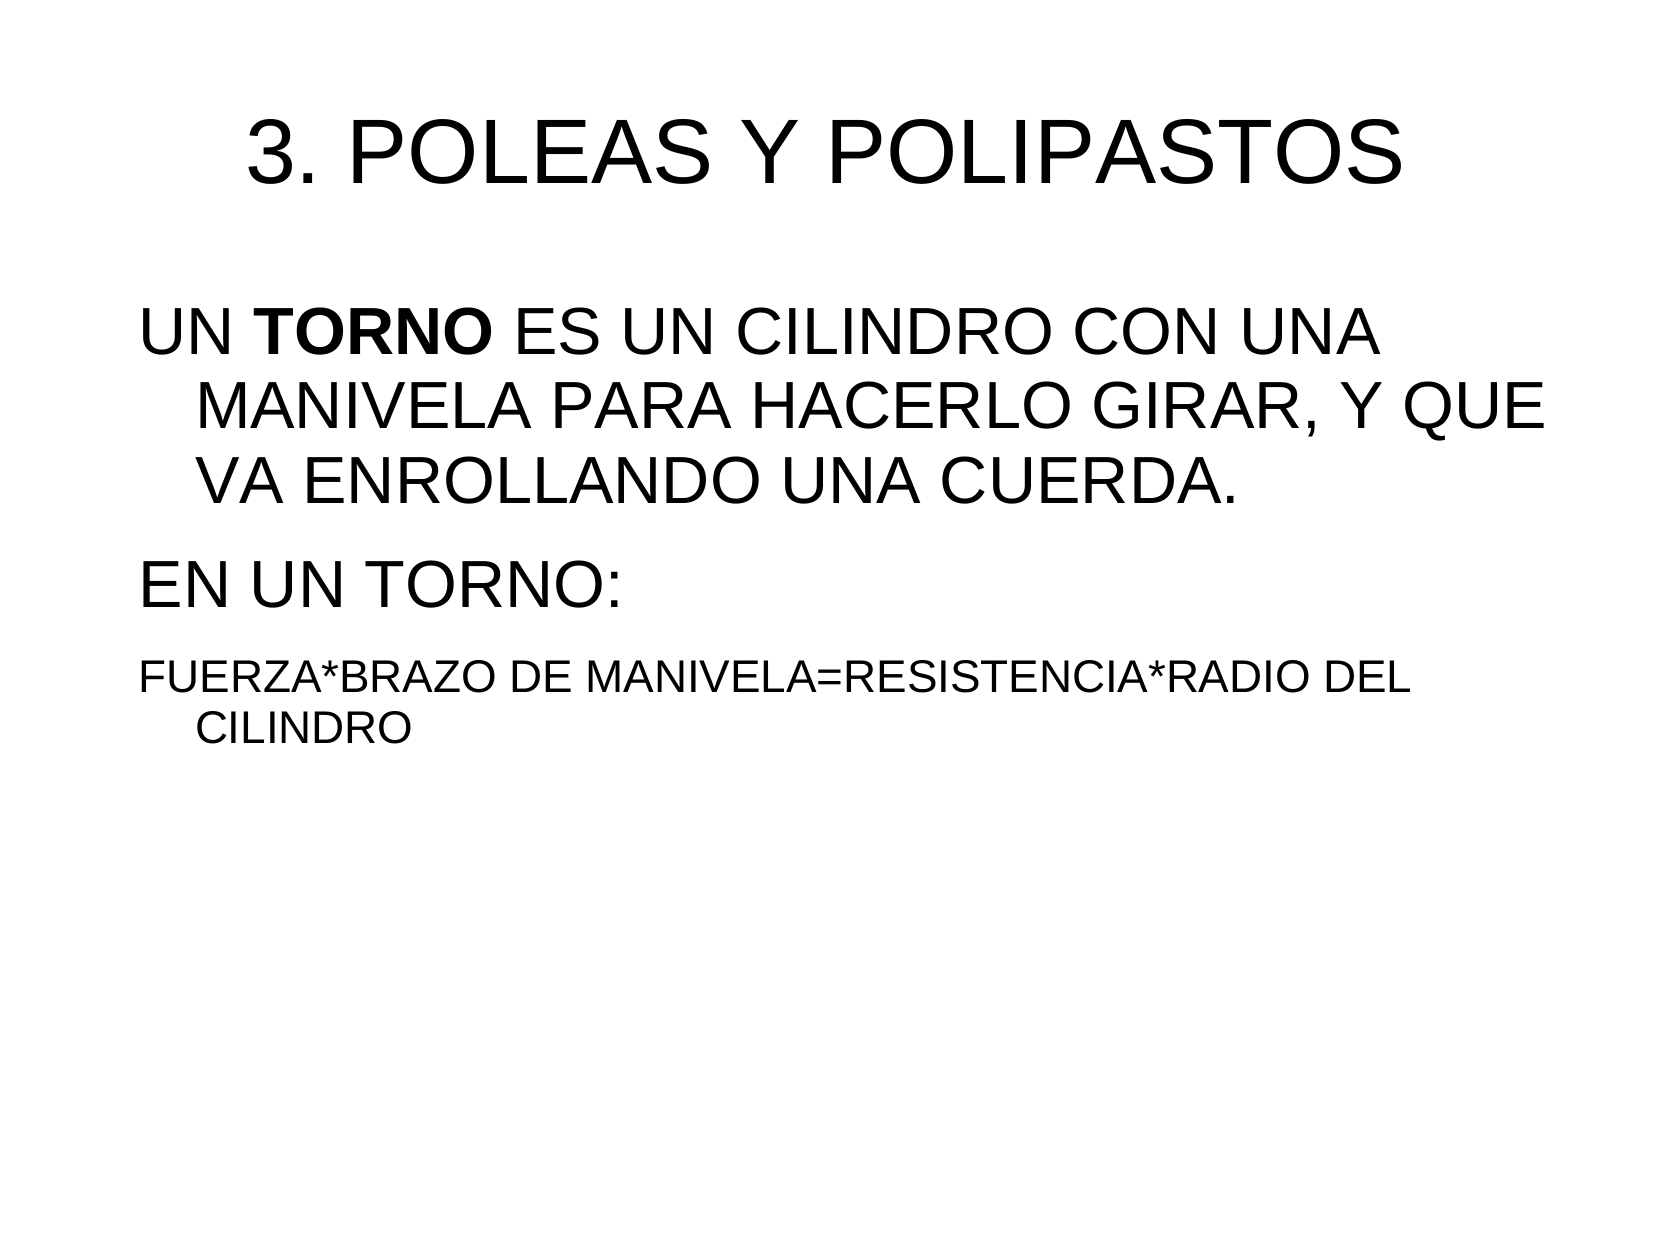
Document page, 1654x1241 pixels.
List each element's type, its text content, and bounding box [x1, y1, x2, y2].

title 3. POLEAS Y POLIPASTOS [82, 56, 1571, 249]
list UN TORNO ES UN CILINDRO CON UNA MANIVELA PARA HACERLO GIRAR, Y QUE VA ENROLLANDO UNA CUERDA. EN UN TORNO: FUERZA*BRAZO DE MANIVELA=RESISTENCIA*RADIO DEL CILINDRO [82, 290, 1571, 1109]
